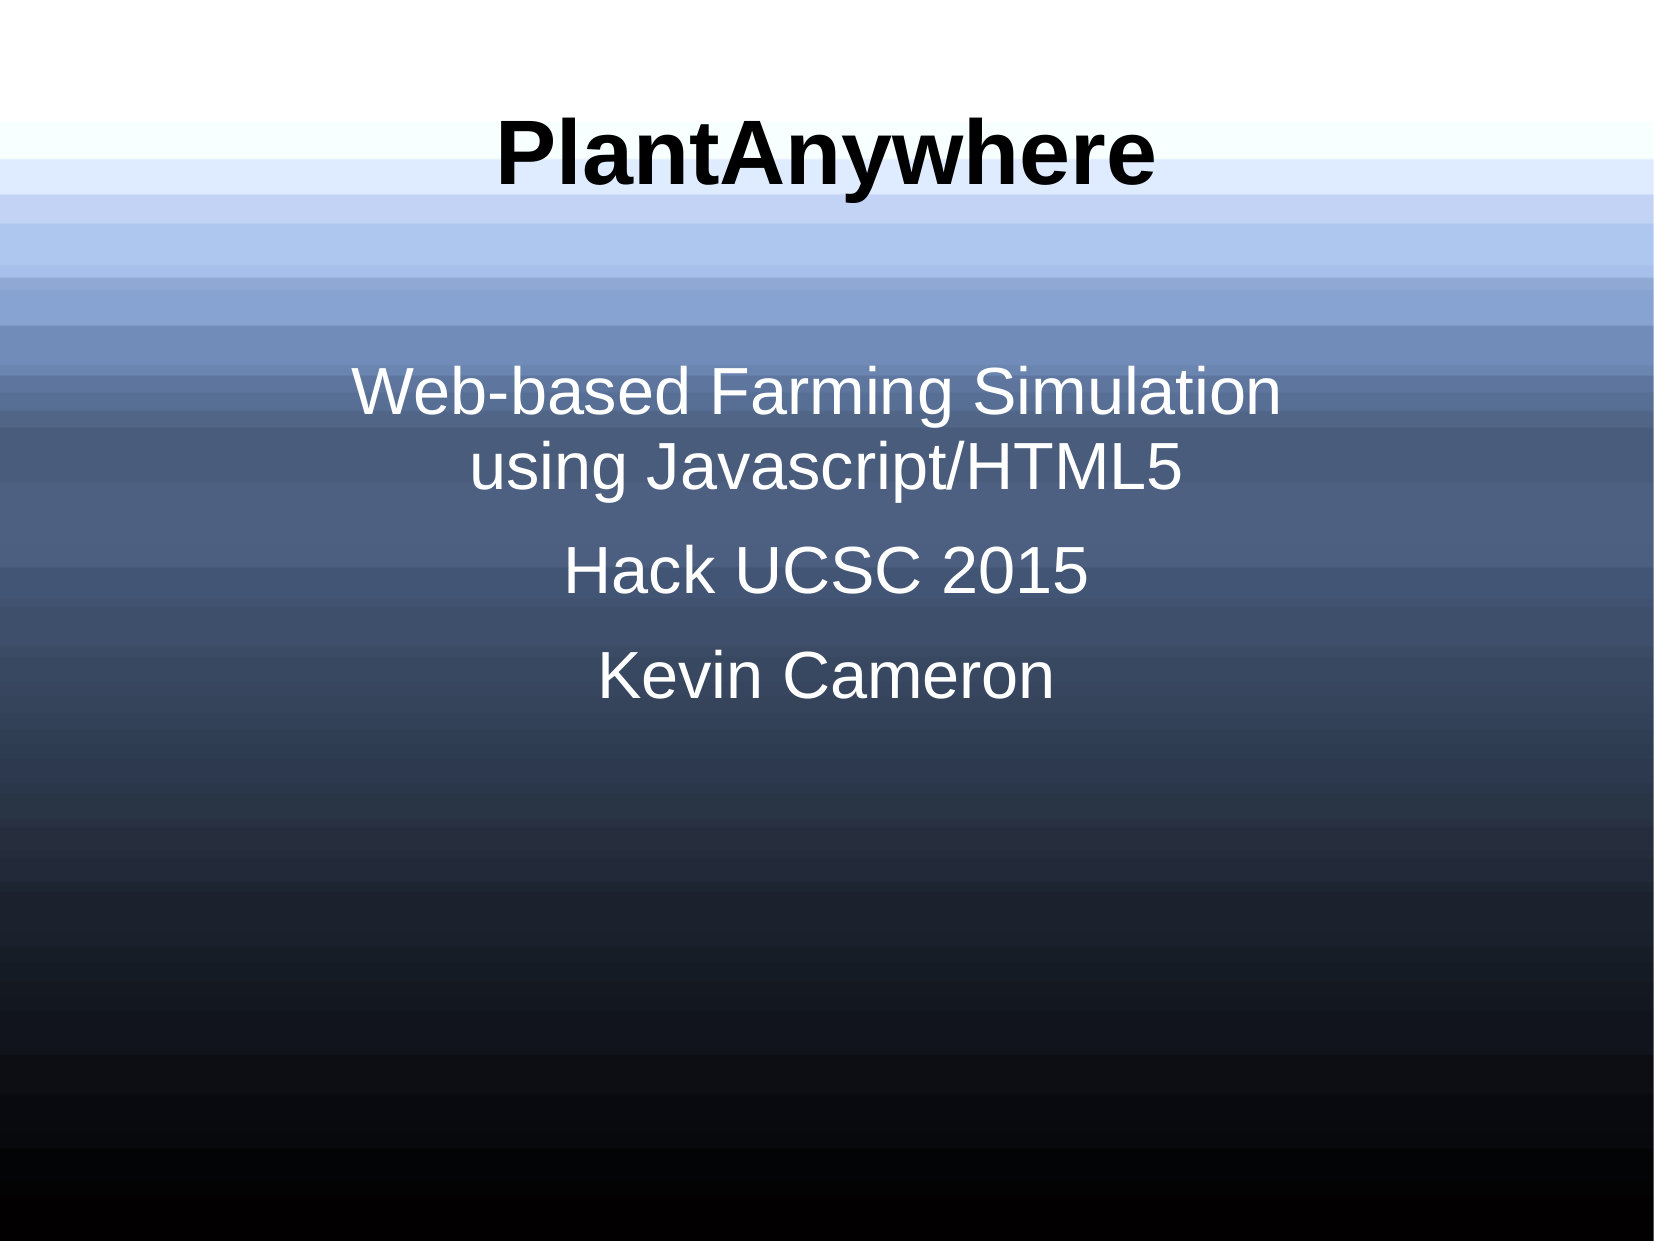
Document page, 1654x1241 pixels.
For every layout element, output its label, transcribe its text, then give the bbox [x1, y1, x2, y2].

list Web-based Farming Simulation using Javascript/HTML5 Hack UCSC 2015 Kevin Cameron [82, 354, 1571, 1094]
title PlantAnywhere [82, 49, 1571, 257]
picture [0, 0, 1654, 1241]
